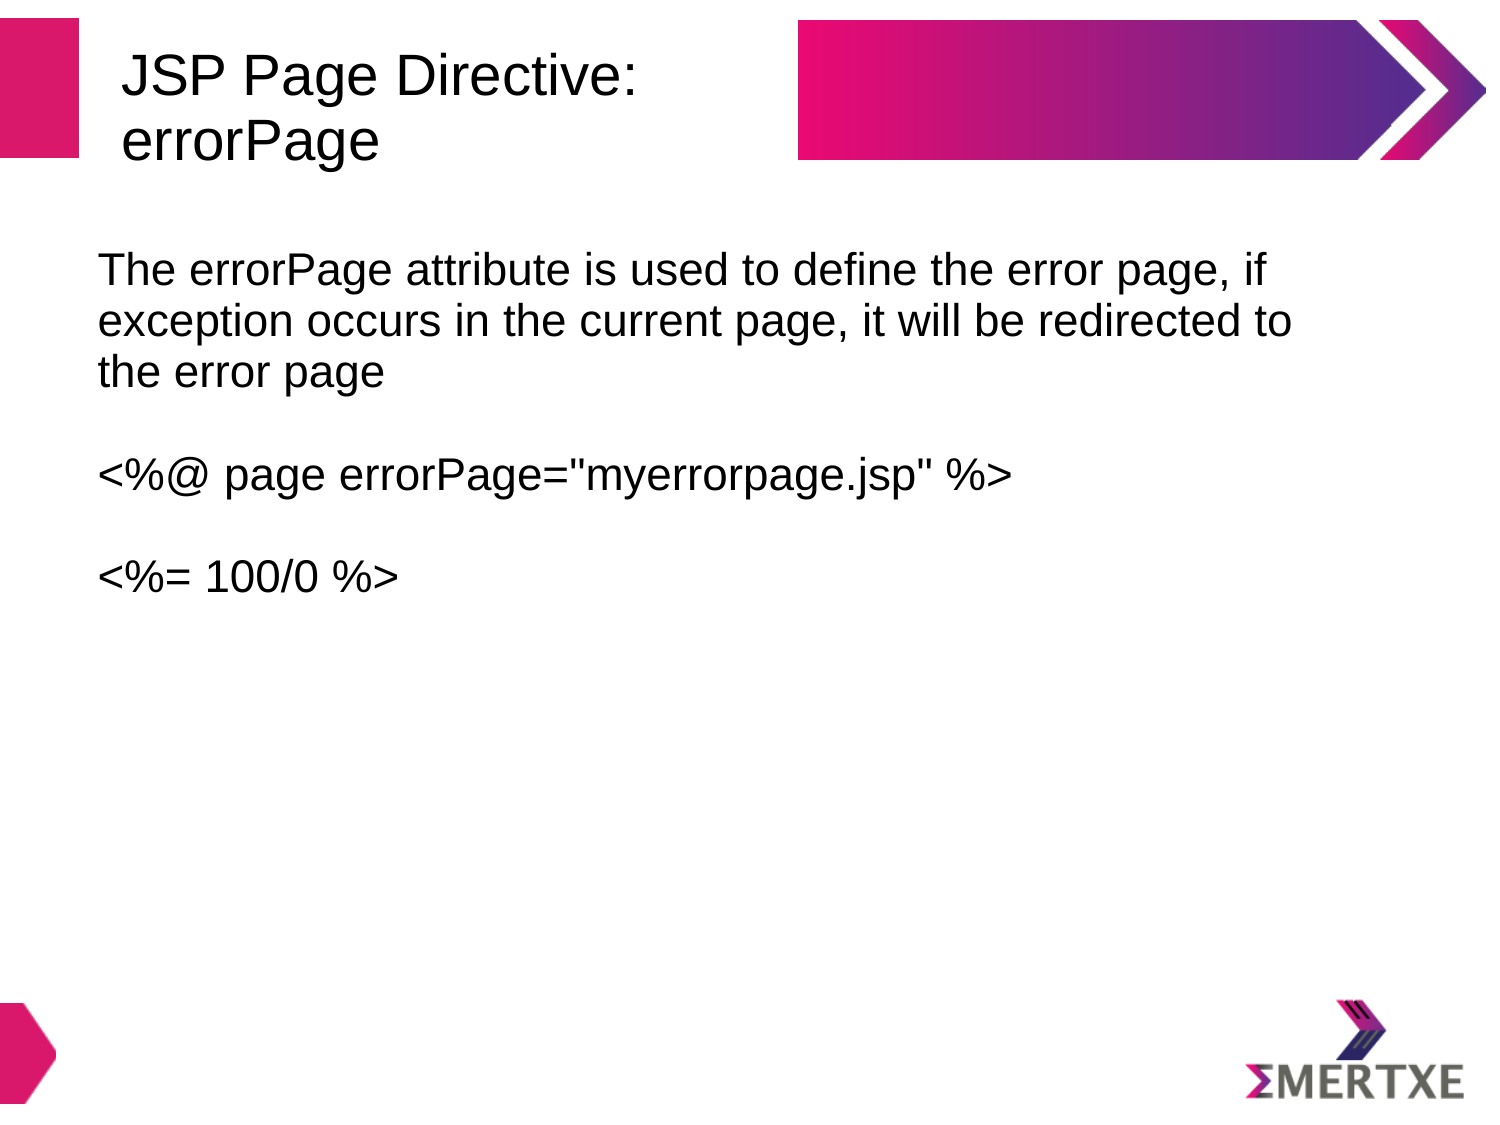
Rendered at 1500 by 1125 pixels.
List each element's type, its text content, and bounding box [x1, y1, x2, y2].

picture [798, 20, 1486, 160]
text_box JSP Page Directive: errorPage [106, 35, 686, 223]
text_box The errorPage attribute is used to define the error page, if exception occurs in the current page, it will be redirected to the error page <%@ page errorPage="myerrorpage.jsp" %> <%= 100/0 %> [82, 236, 1347, 610]
picture [1245, 996, 1465, 1099]
